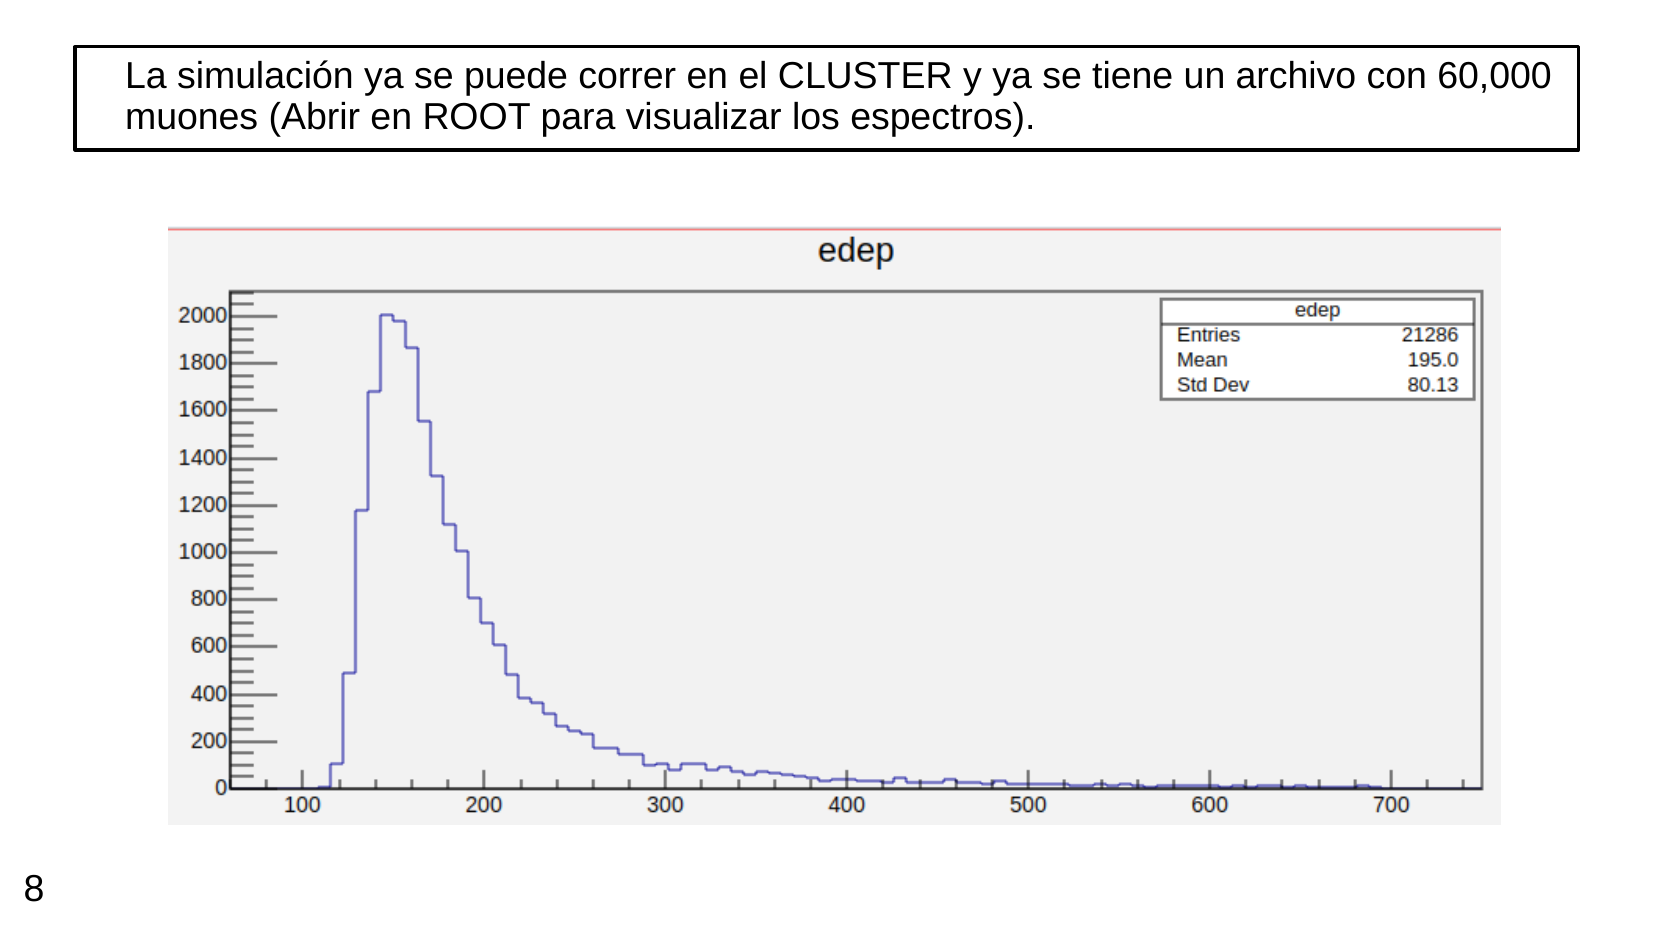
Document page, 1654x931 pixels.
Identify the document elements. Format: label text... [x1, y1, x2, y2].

picture [168, 226, 1501, 826]
text_box La simulación ya se puede correr en el CLUSTER y ya se tiene un archivo con 60,000 muones (Abrir en ROOT para visualizar los espectros). [75, 46, 1579, 151]
text_box <number> [8, 860, 638, 931]
